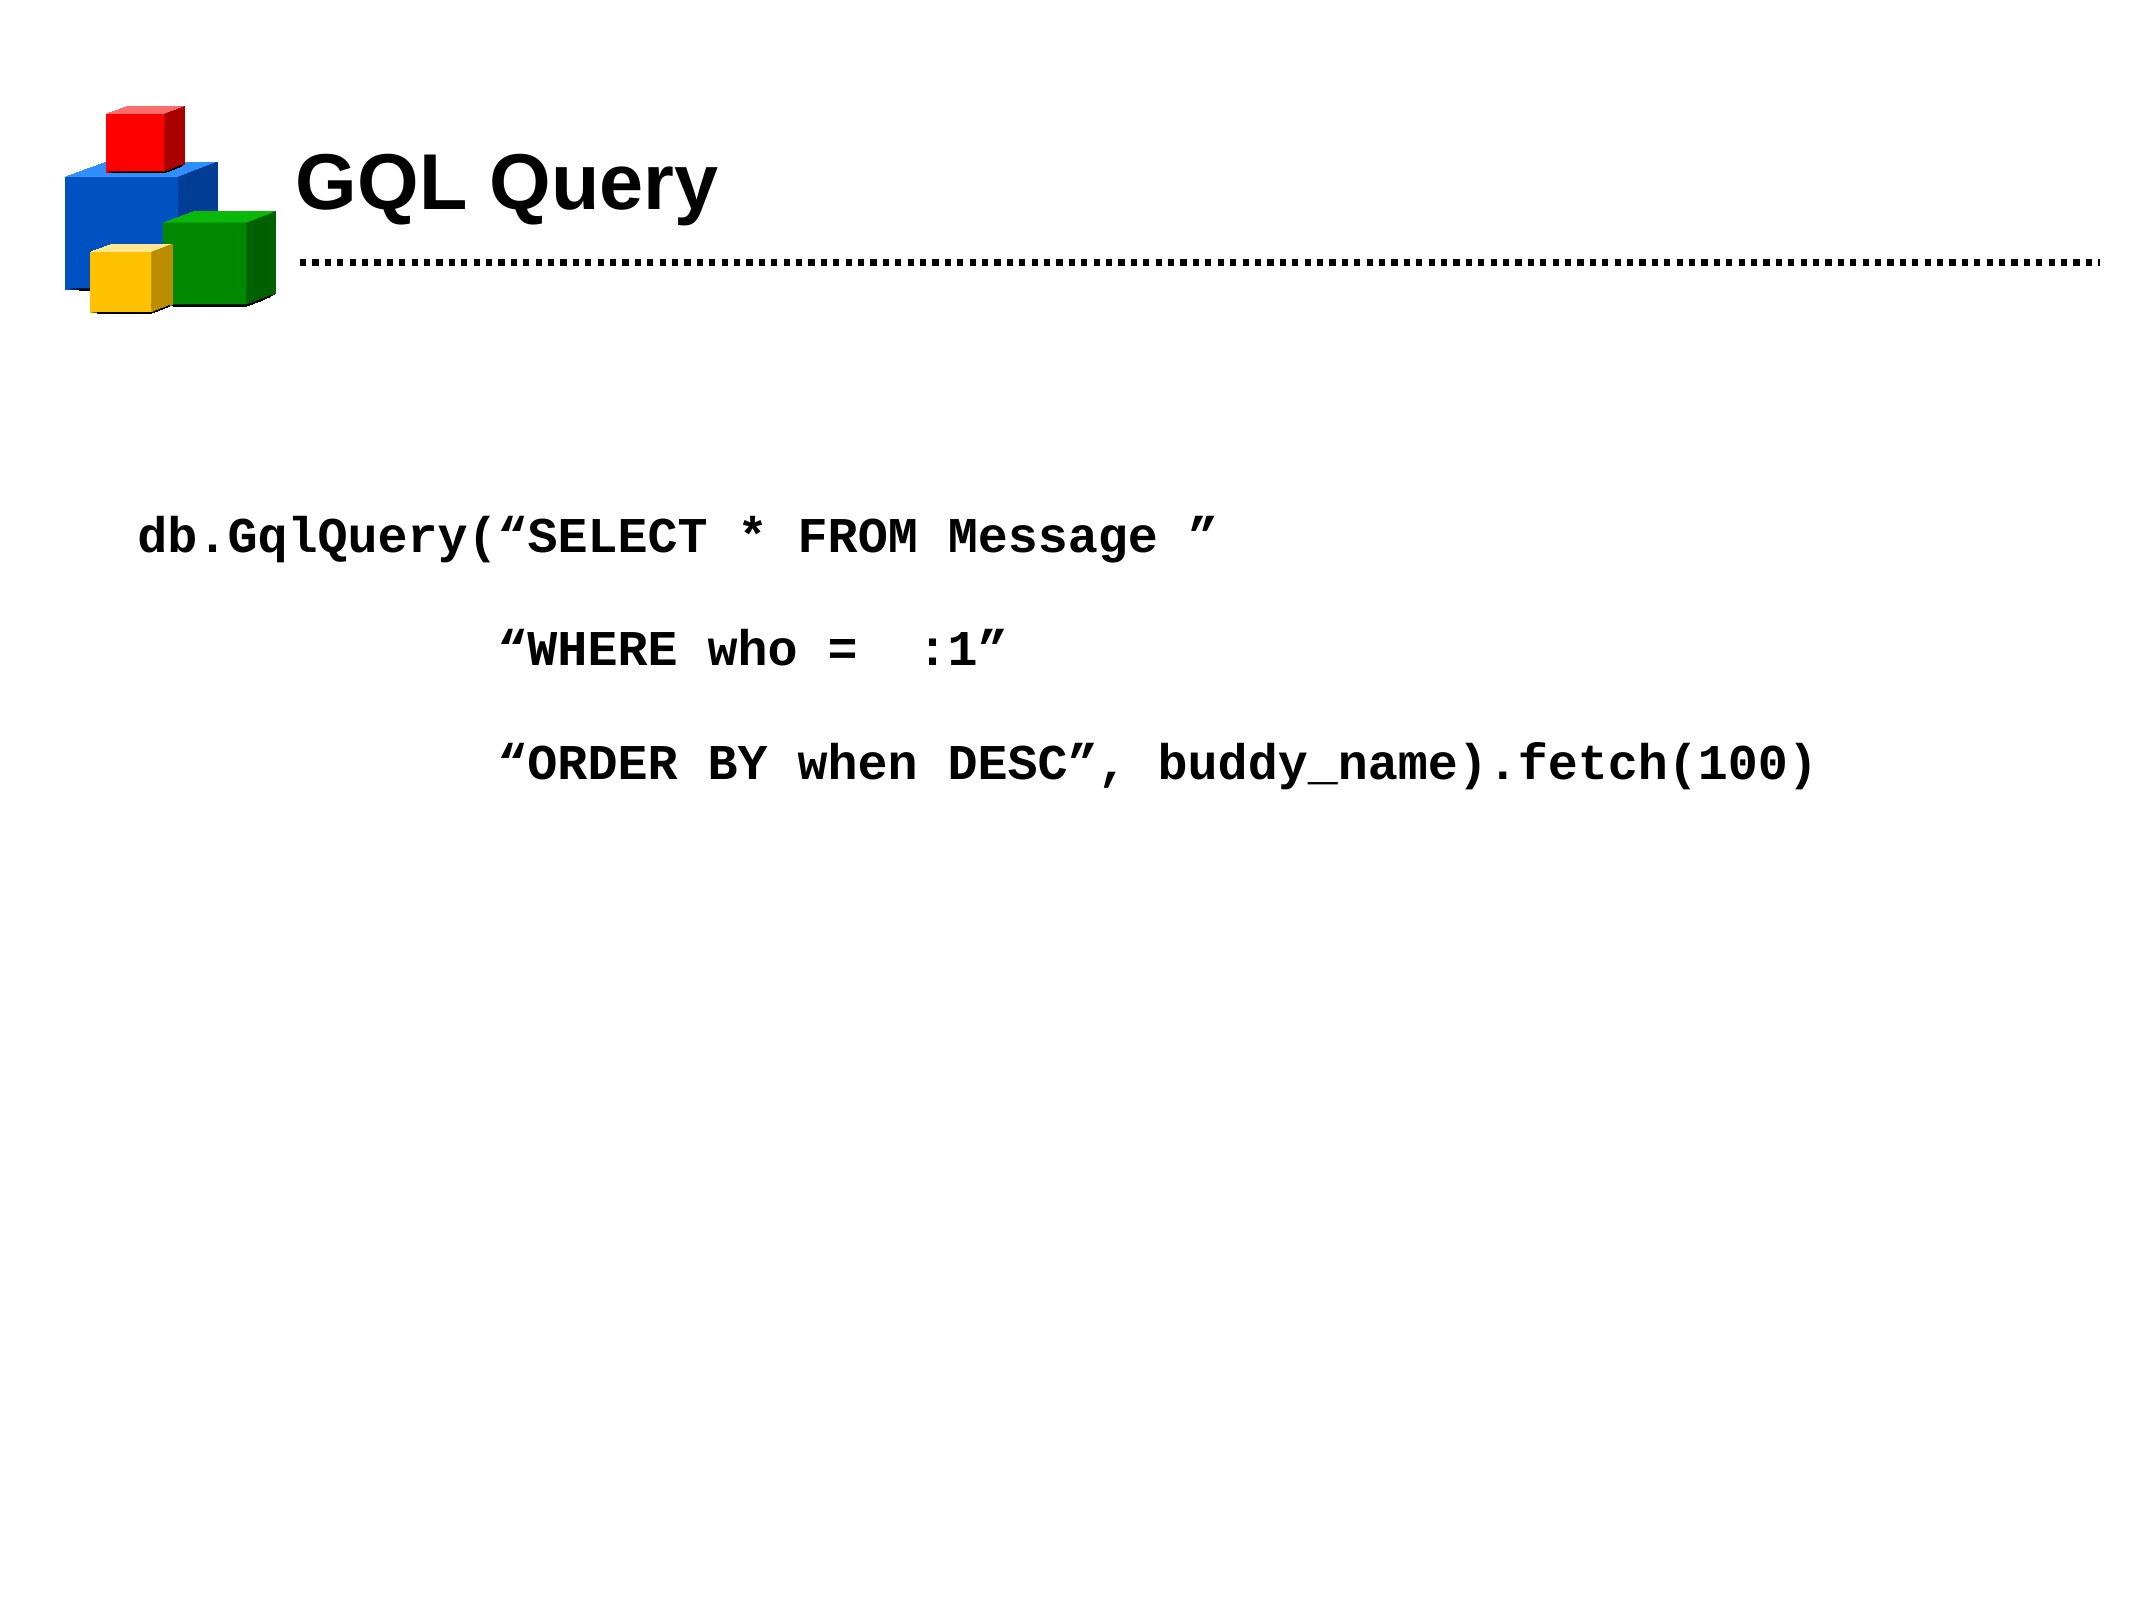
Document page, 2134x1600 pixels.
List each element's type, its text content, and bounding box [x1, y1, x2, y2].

text_box db.GqlQuery(“SELECT * FROM Message ” “WHERE who = :1” “ORDER BY when DESC”, buddy_name).fetch(100) [129, 510, 2005, 869]
text_box GQL Query [295, 142, 2134, 230]
